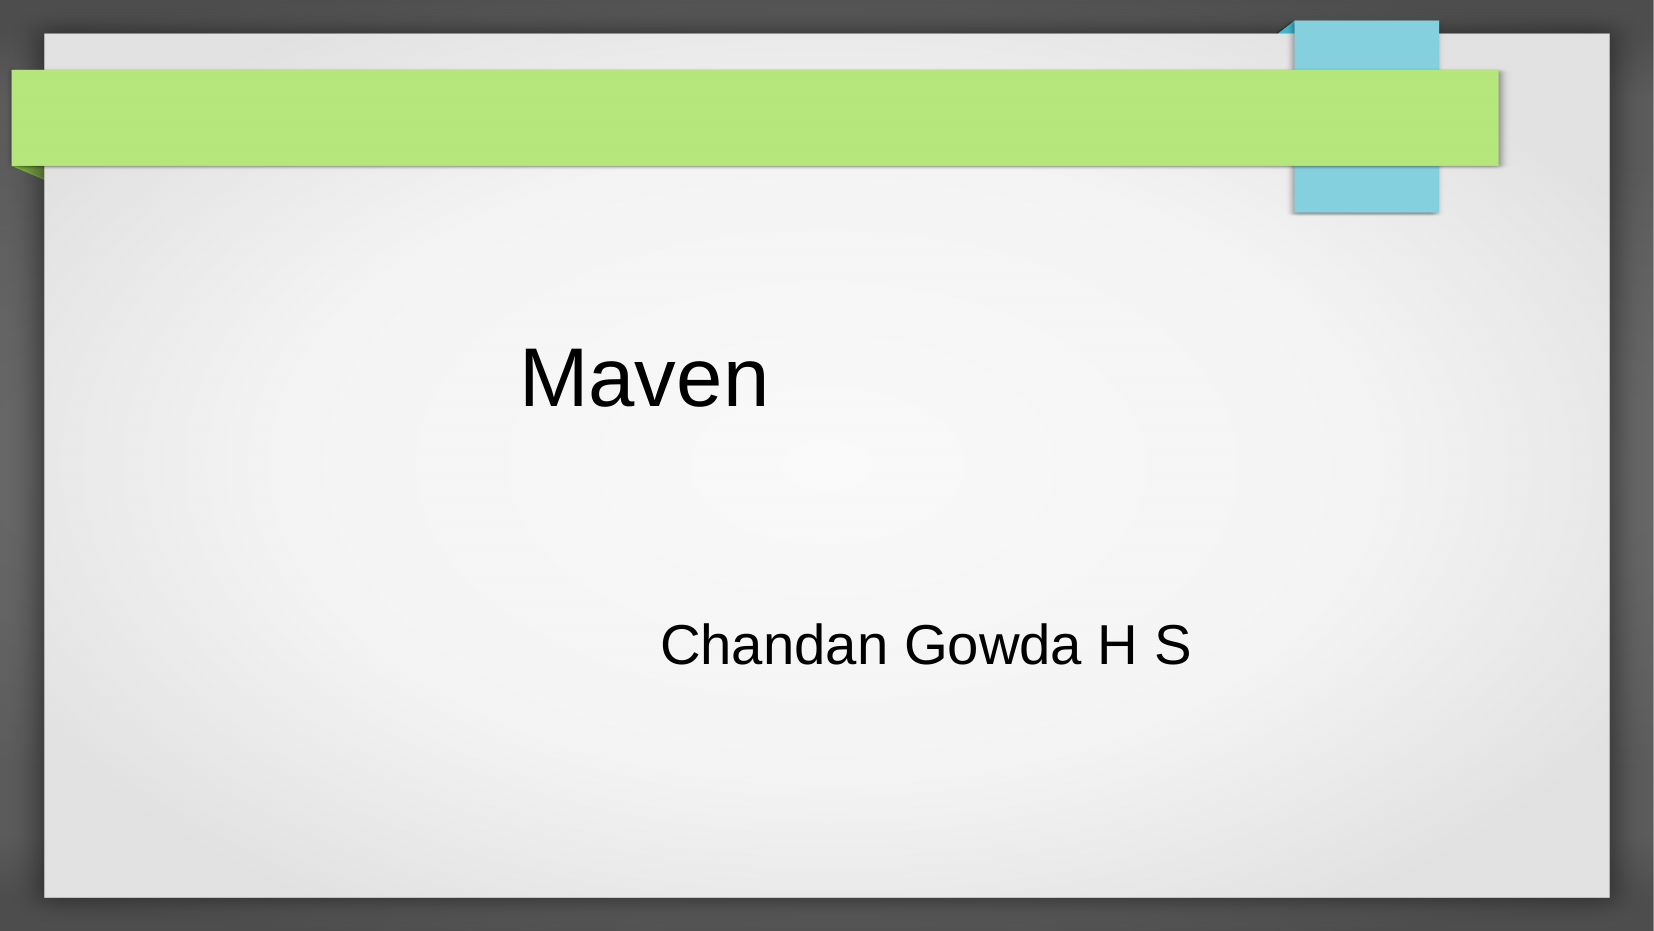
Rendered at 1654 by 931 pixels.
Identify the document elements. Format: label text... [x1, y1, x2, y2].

picture [0, 0, 1654, 931]
title Maven Chandan Gowda H S [330, 331, 1205, 677]
